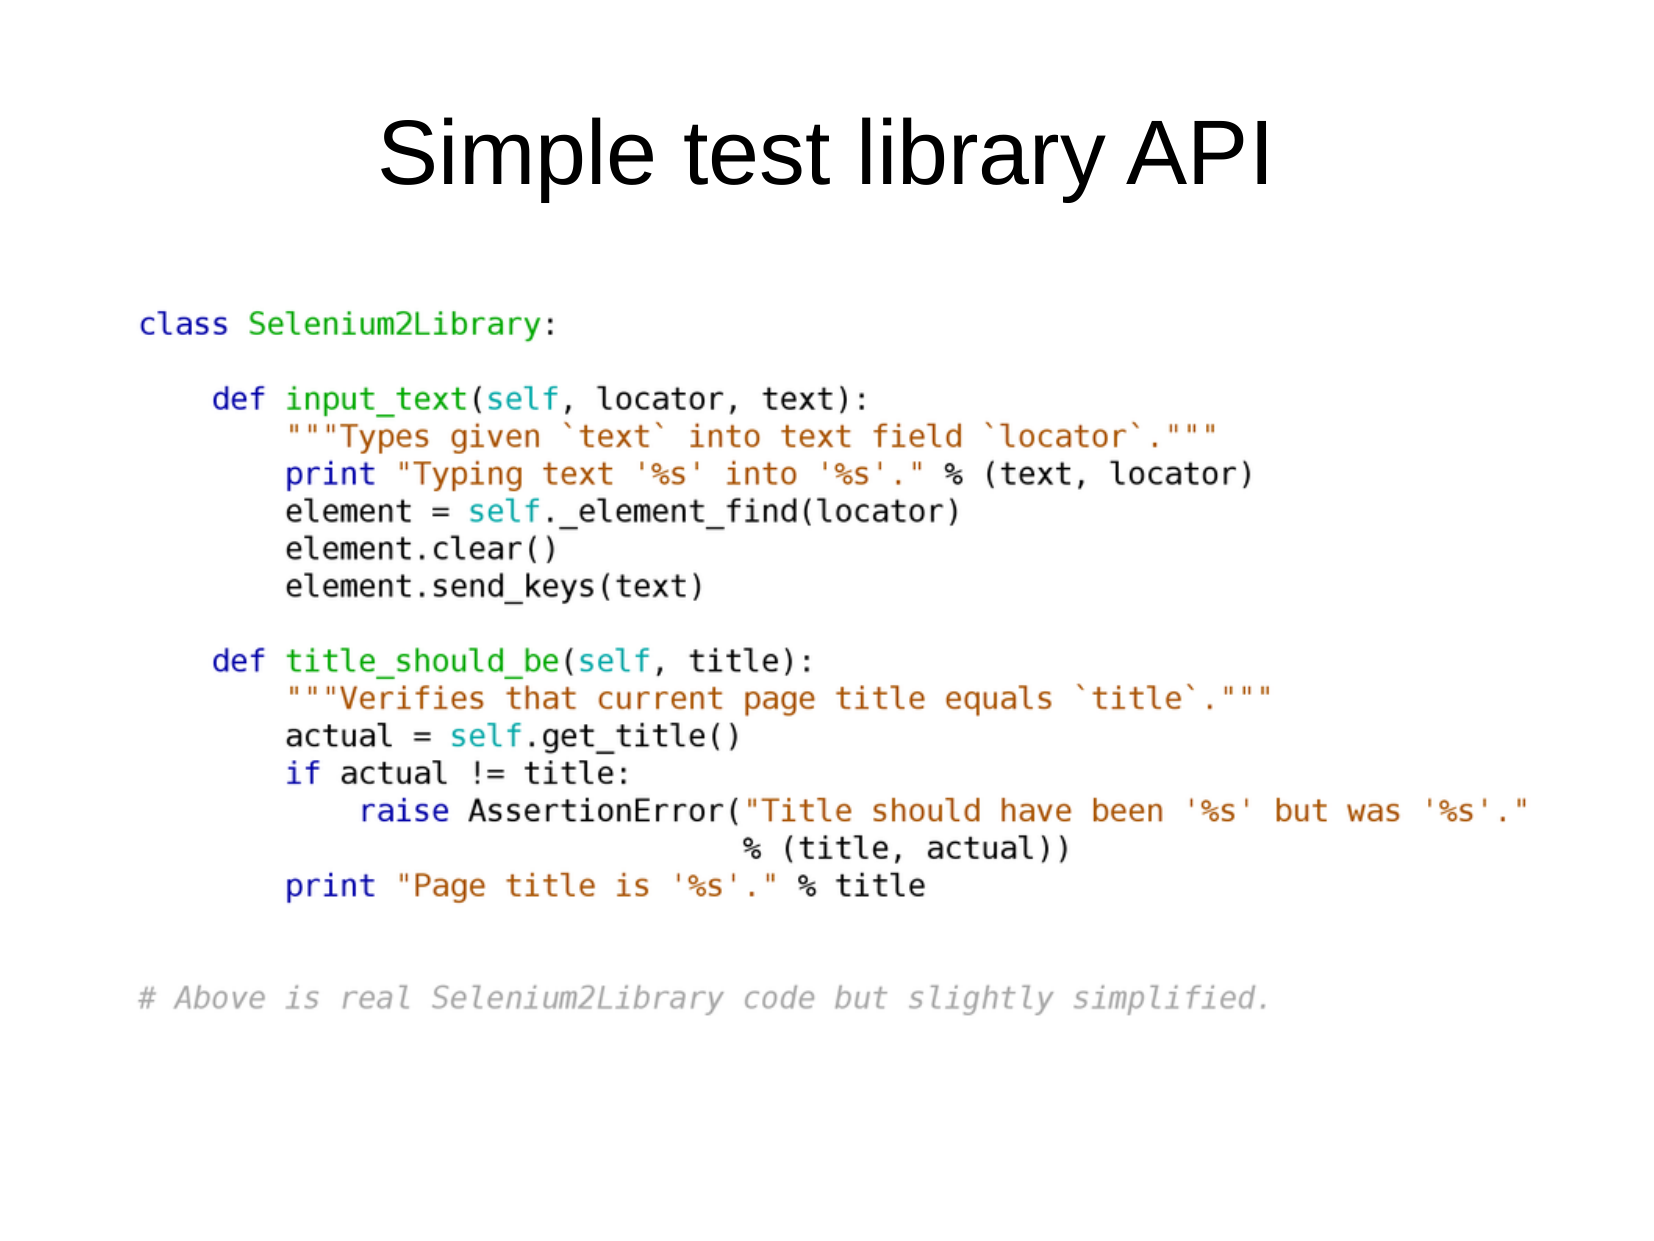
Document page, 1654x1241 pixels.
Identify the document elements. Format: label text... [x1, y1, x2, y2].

title Simple test library API [82, 49, 1571, 257]
picture [131, 299, 1538, 1025]
